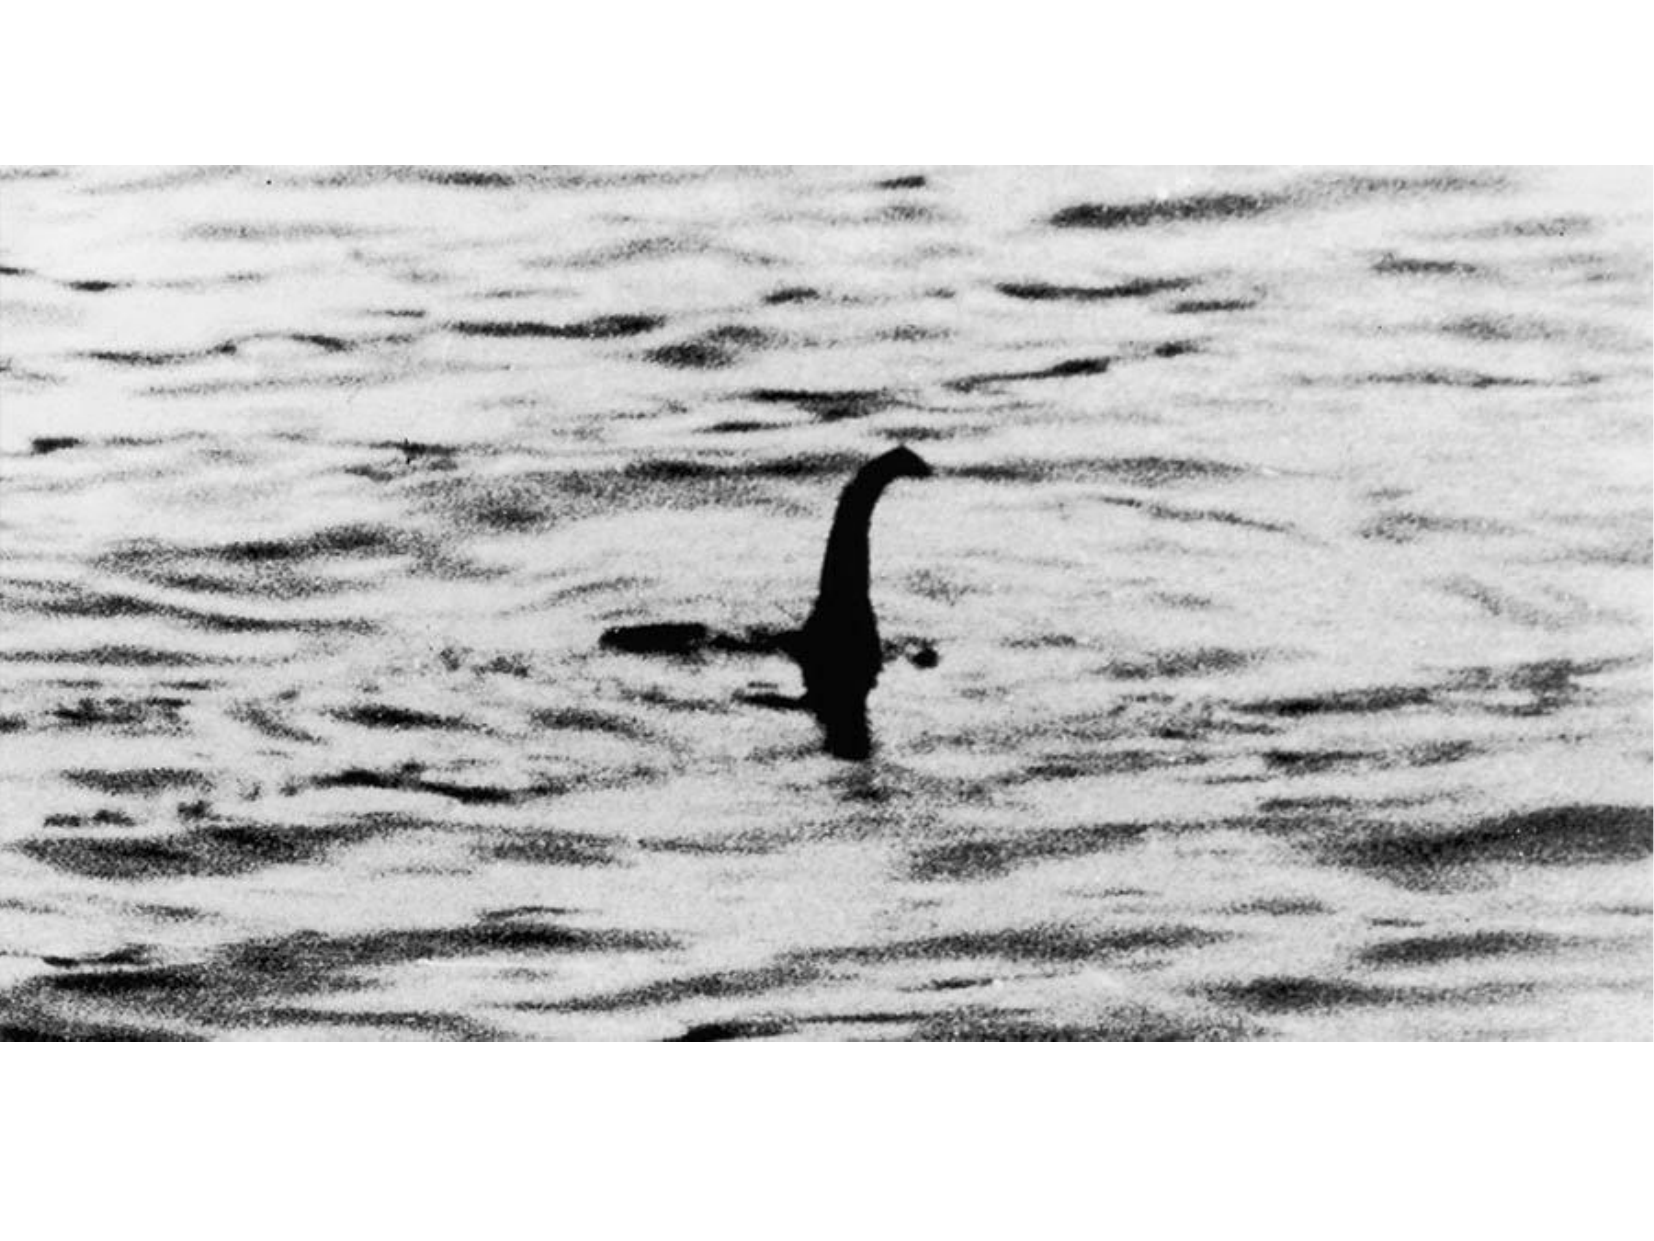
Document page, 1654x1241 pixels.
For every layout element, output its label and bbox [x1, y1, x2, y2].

picture [0, 165, 1654, 1042]
